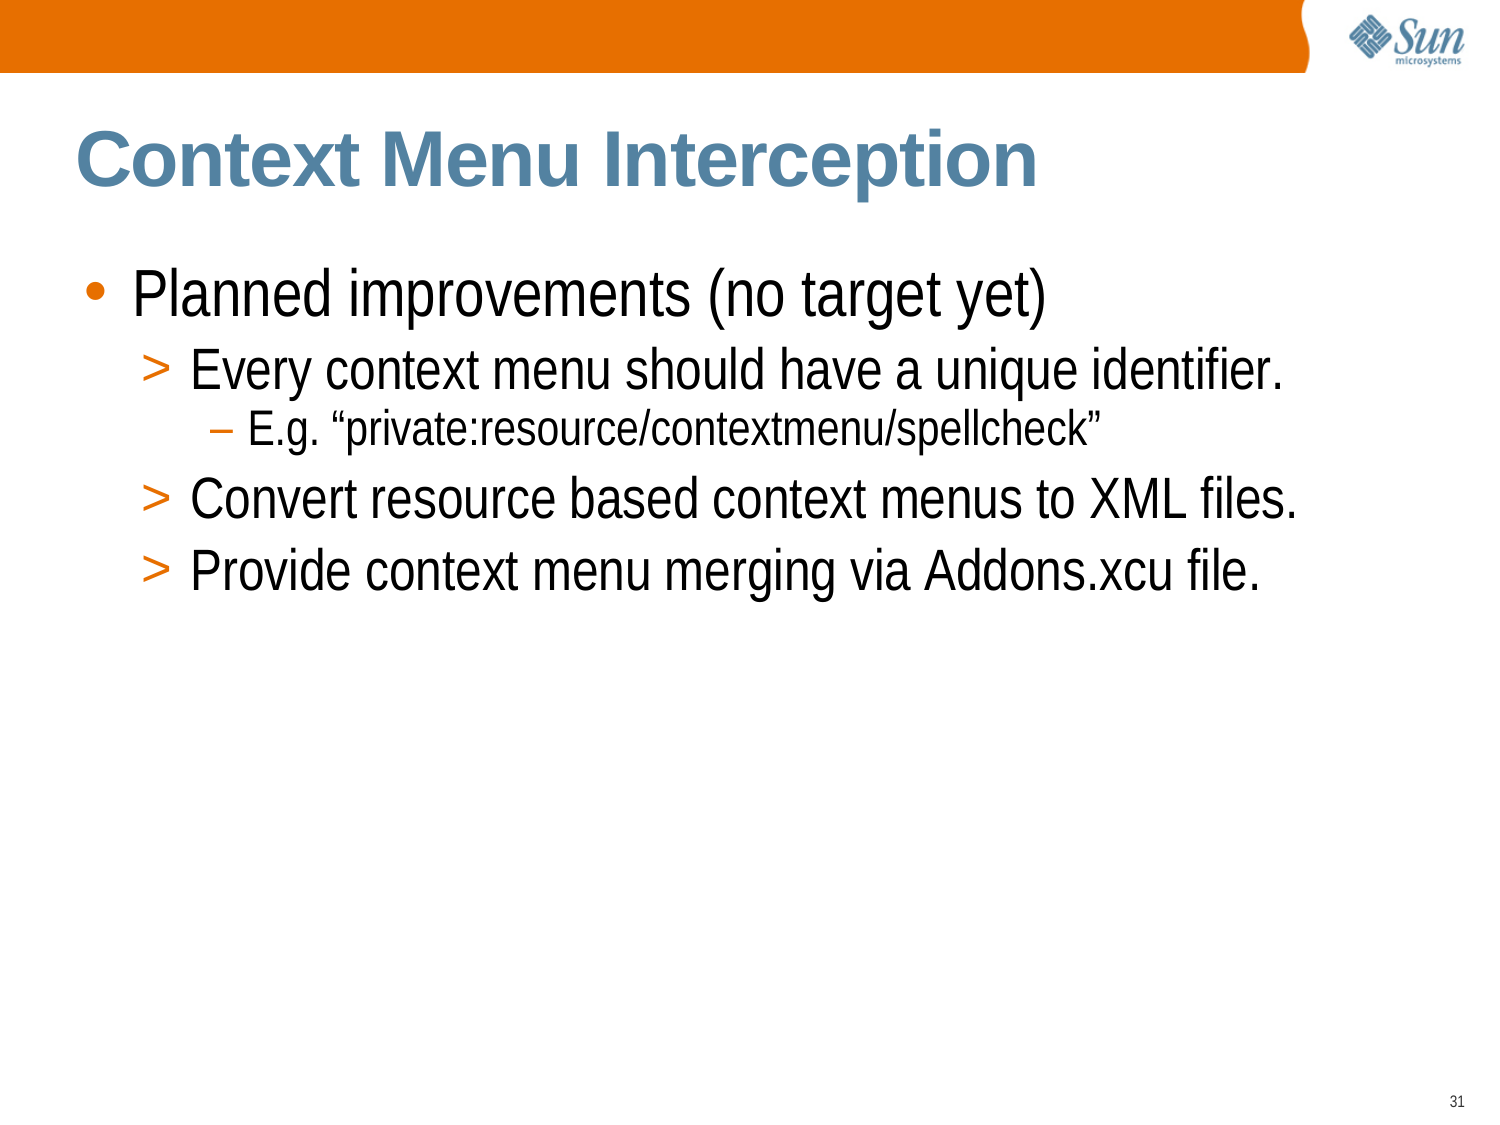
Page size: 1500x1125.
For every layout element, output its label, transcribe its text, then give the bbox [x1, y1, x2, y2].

title Context Menu Interception [75, 123, 1437, 227]
list Planned improvements (no target yet) Every context menu should have a unique identifier. E.g. “private:resource/contextmenu/spellcheck” Convert resource based context menus to XML files. Provide context menu merging via Addons.xcu file. [64, 263, 1401, 1068]
picture [0, 0, 1500, 73]
